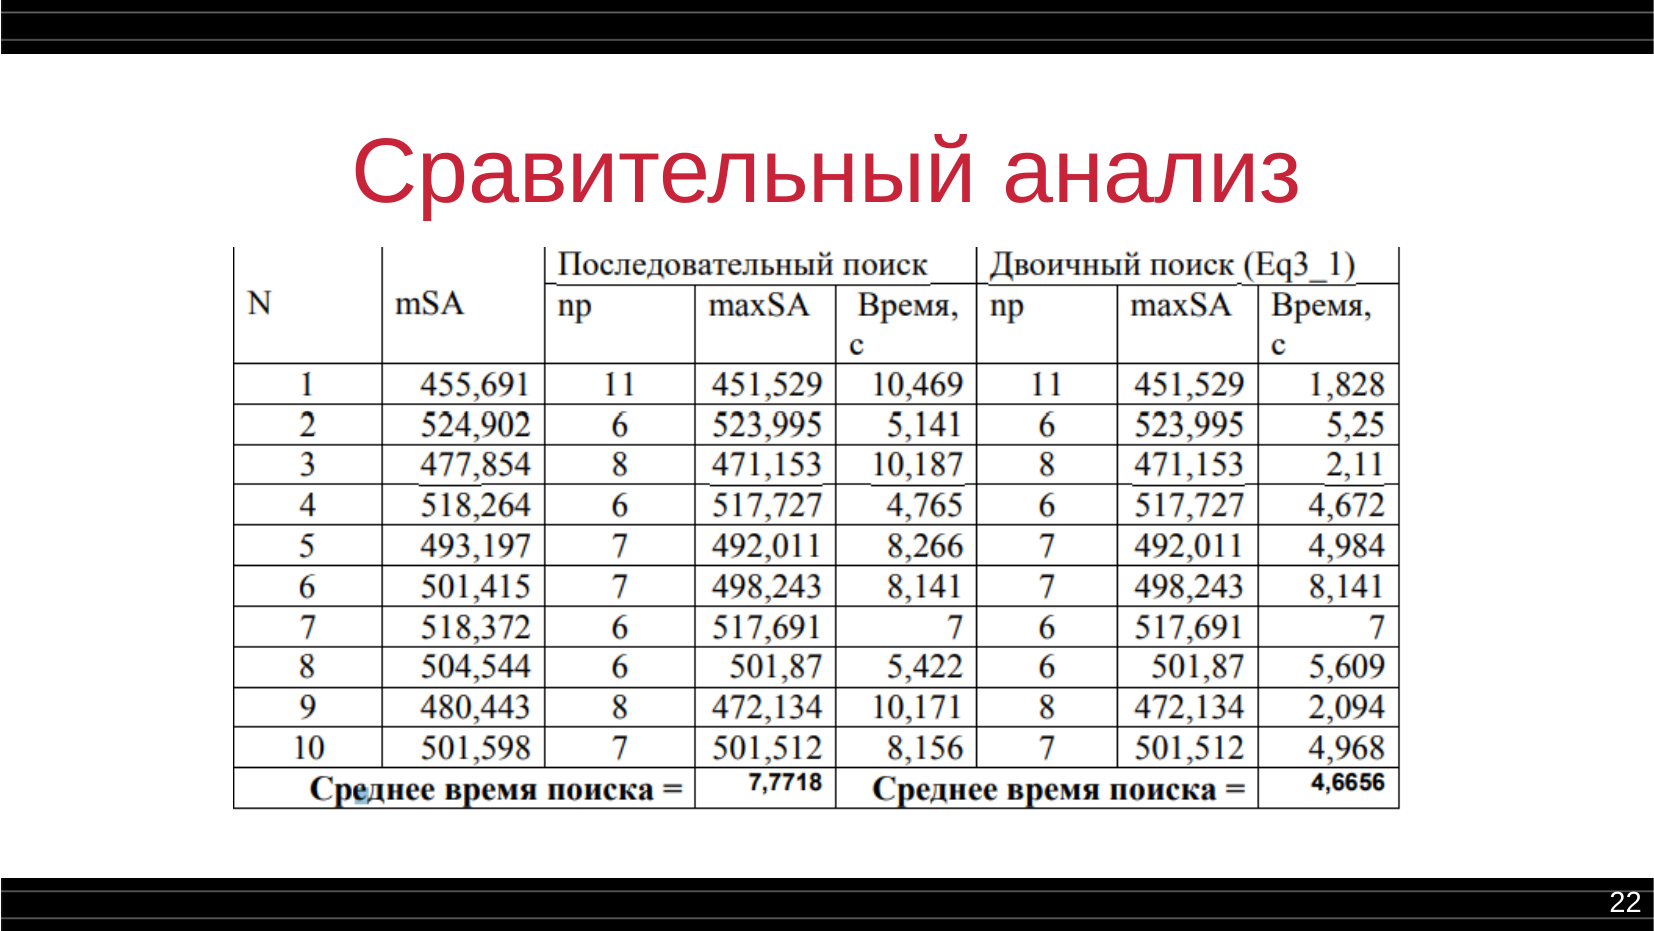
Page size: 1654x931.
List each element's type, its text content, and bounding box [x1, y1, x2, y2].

picture [1, 878, 1654, 931]
title Сравительный анализ [82, 92, 1571, 249]
picture [1, 0, 1654, 54]
picture [233, 247, 1411, 814]
